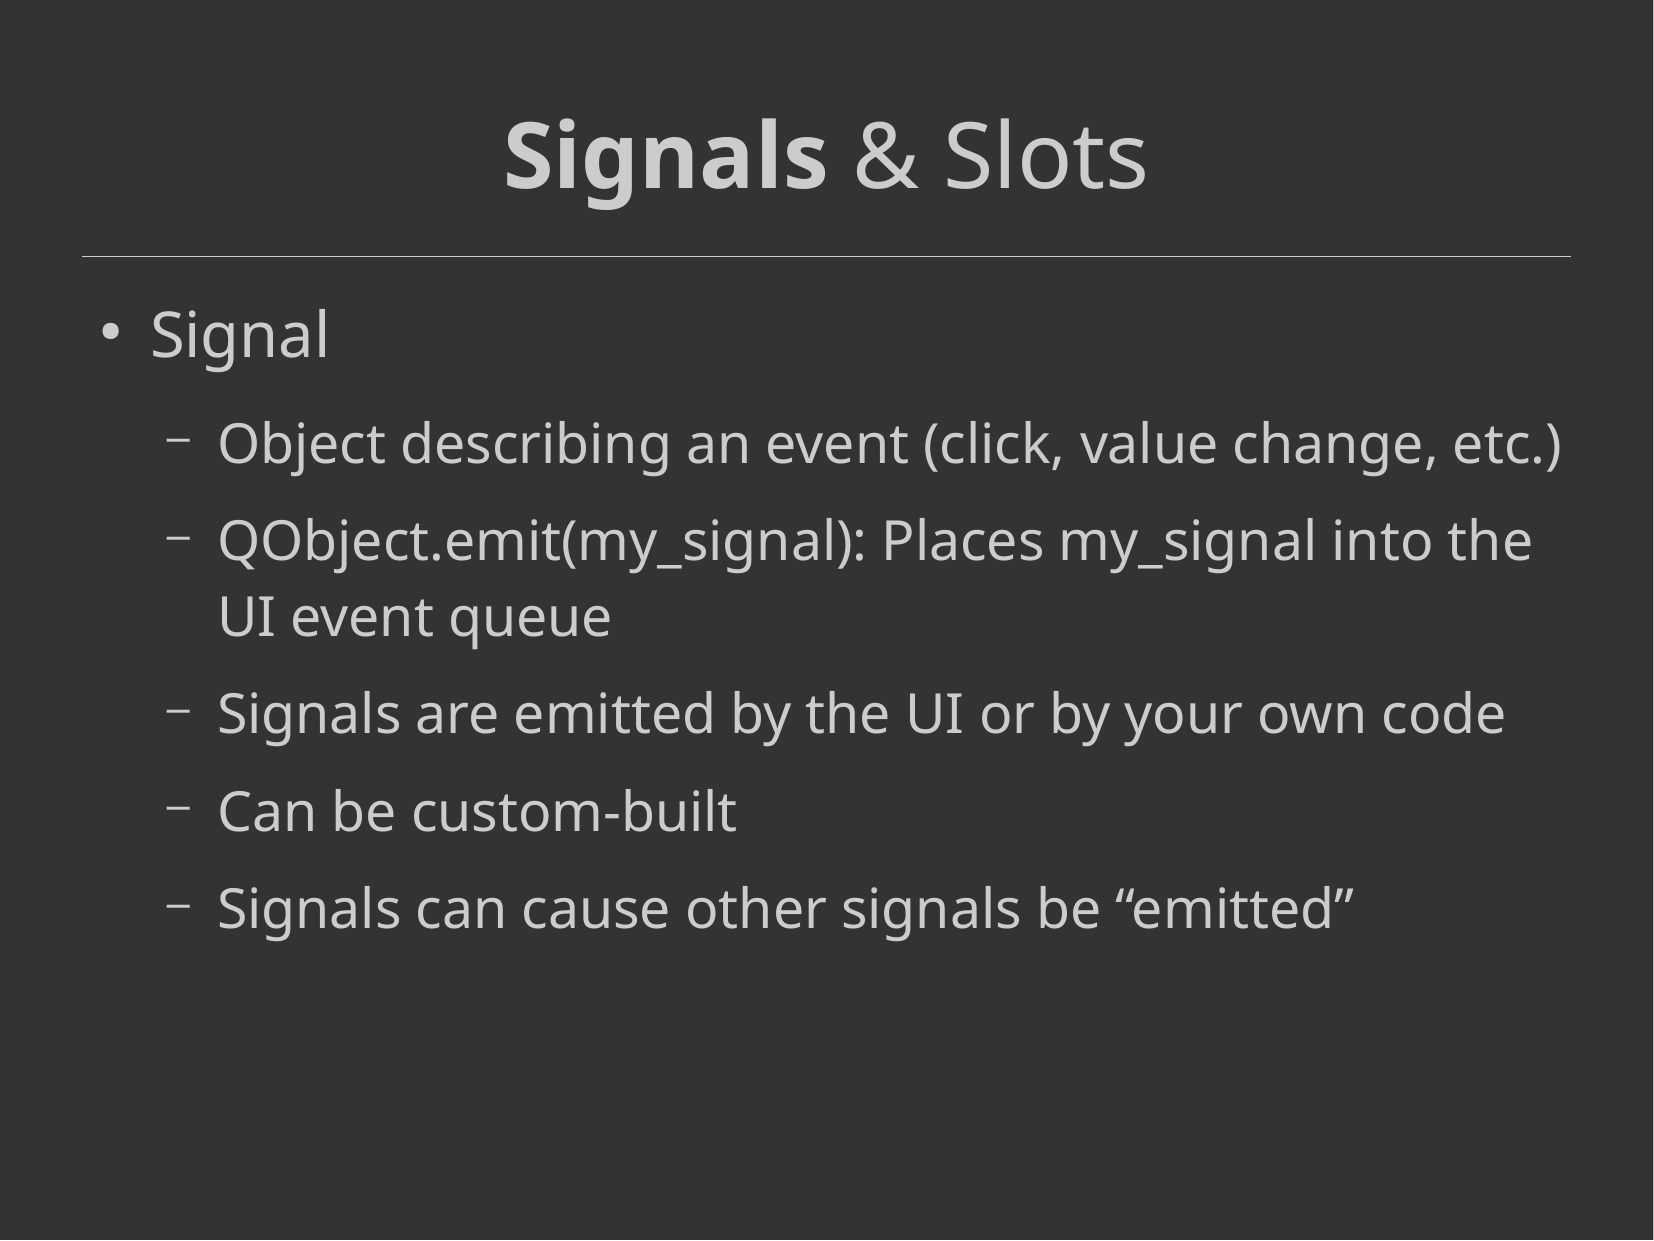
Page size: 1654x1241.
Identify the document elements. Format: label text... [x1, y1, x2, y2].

title Signals & Slots [82, 49, 1571, 257]
list Signal Object describing an event (click, value change, etc.) QObject.emit(my_signal): Places my_signal into the UI event queue Signals are emitted by the UI or by your own code Can be custom-built Signals can cause other signals be “emitted” [82, 290, 1571, 1010]
